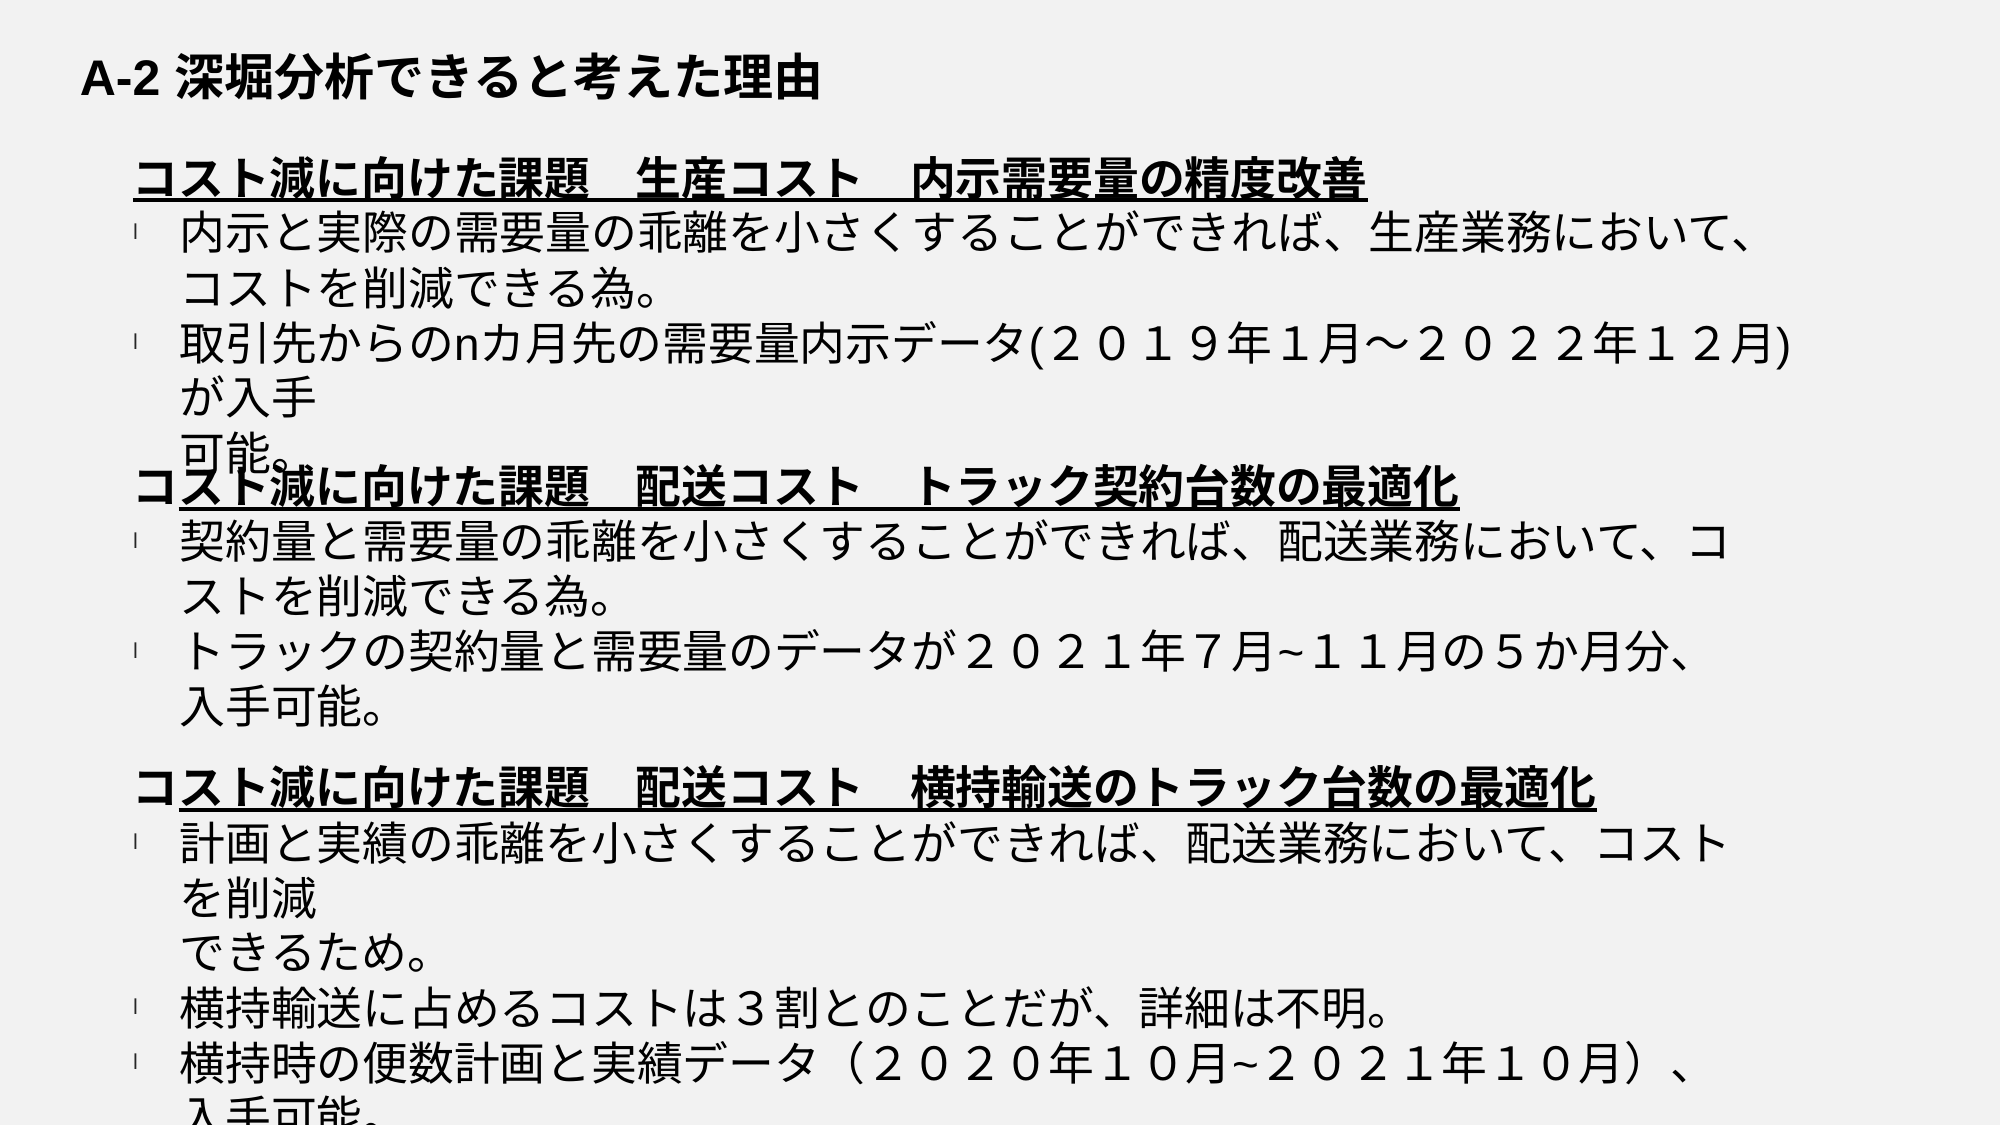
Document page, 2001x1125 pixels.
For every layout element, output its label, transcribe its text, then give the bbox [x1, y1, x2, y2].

text_box コスト減に向けた課題 配送コスト 横持輸送のトラック台数の最適化 計画と実績の乖離を小さくすることができれば、配送業務において、コストを削減 できるため。 横持輸送に占めるコストは３割とのことだが、詳細は不明。 横持時の便数計画と実績データ（２０２０年１０月~２０２１年１０月）、入手可能。 [118, 716, 1772, 1125]
text_box A-2 深堀分析できると考えた理由 [64, 29, 840, 185]
text_box コスト減に向けた課題 配送コスト トラック契約台数の最適化 契約量と需要量の乖離を小さくすることができれば、配送業務において、コストを削減できる為。 トラックの契約量と需要量のデータが２０２１年７月~１１月の５か月分、入手可能。 [118, 542, 1772, 716]
text_box コスト減に向けた課題 生産コスト 内示需要量の精度改善 内示と実際の需要量の乖離を小さくすることができれば、生産業務において、コストを削減できる為。 取引先からのnカ月先の需要量内示データ(２０１９年１月〜２０２２年１２月)が入手 可能。 [118, 106, 1831, 542]
